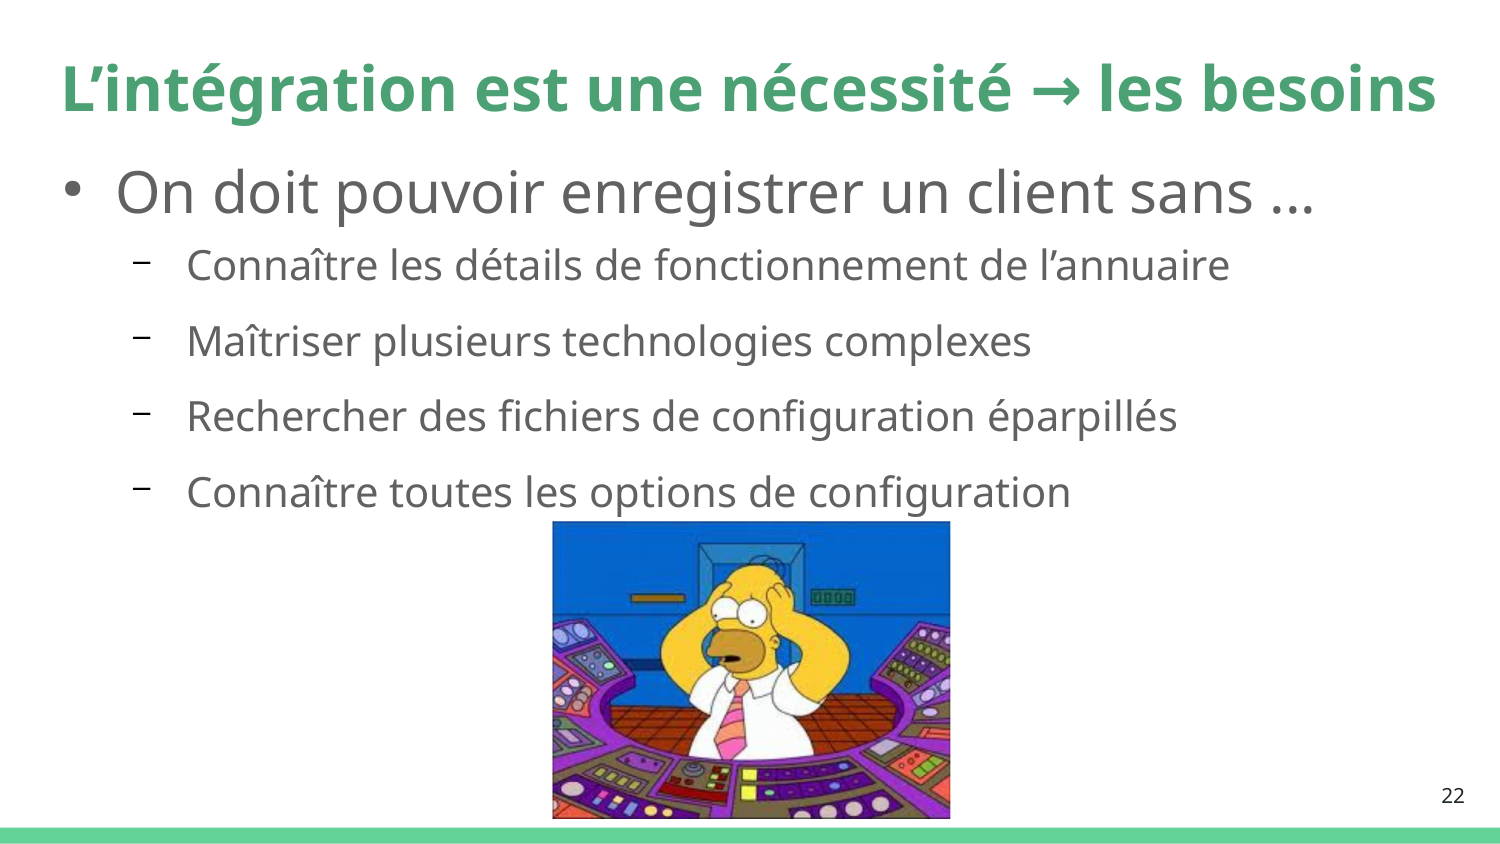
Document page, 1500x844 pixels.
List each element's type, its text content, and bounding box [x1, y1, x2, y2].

picture [549, 519, 952, 820]
list On doit pouvoir enregistrer un client sans ... Connaître les détails de fonctionnement de l’annuaire Maîtriser plusieurs technologies complexes Rechercher des fichiers de configuration éparpillés Connaître toutes les options de configuration [29, 129, 1430, 836]
title L’intégration est une nécessité → les besoins [45, 22, 1477, 117]
slide_number <numéro> [1430, 764, 1480, 830]
